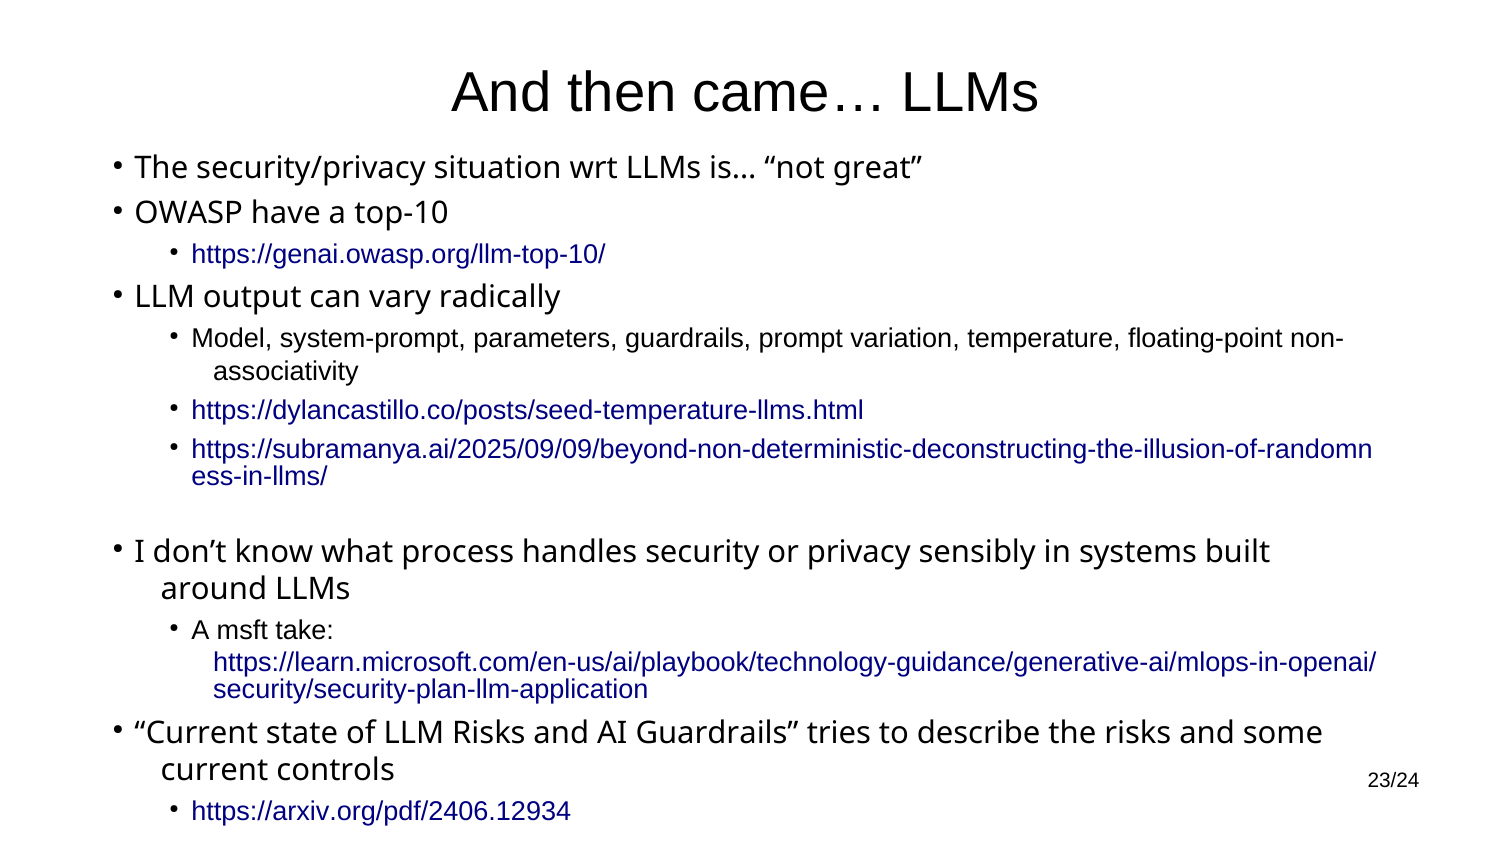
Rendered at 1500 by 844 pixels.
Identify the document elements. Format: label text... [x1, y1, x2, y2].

title And then came… LLMs [112, 22, 1379, 147]
list The security/privacy situation wrt LLMs is… “not great” OWASP have a top-10 https://genai.owasp.org/llm-top-10/ LLM output can vary radically Model, system-prompt, parameters, guardrails, prompt variation, temperature, floating-point non-associativity https://dylancastillo.co/posts/seed-temperature-llms.html https://subramanya.ai/2025/09/09/beyond-non-deterministic-deconstructing-the-illusion-of-randomness-in-llms/ I don’t know what process handles security or privacy sensibly in systems built around LLMs A msft take: https://learn.microsoft.com/en-us/ai/playbook/technology-guidance/generative-ai/mlops-in-openai/security/security-plan-llm-application “Current state of LLM Risks and AI Guardrails” tries to describe the risks and some current controls https://arxiv.org/pdf/2406.12934 [112, 147, 1379, 777]
